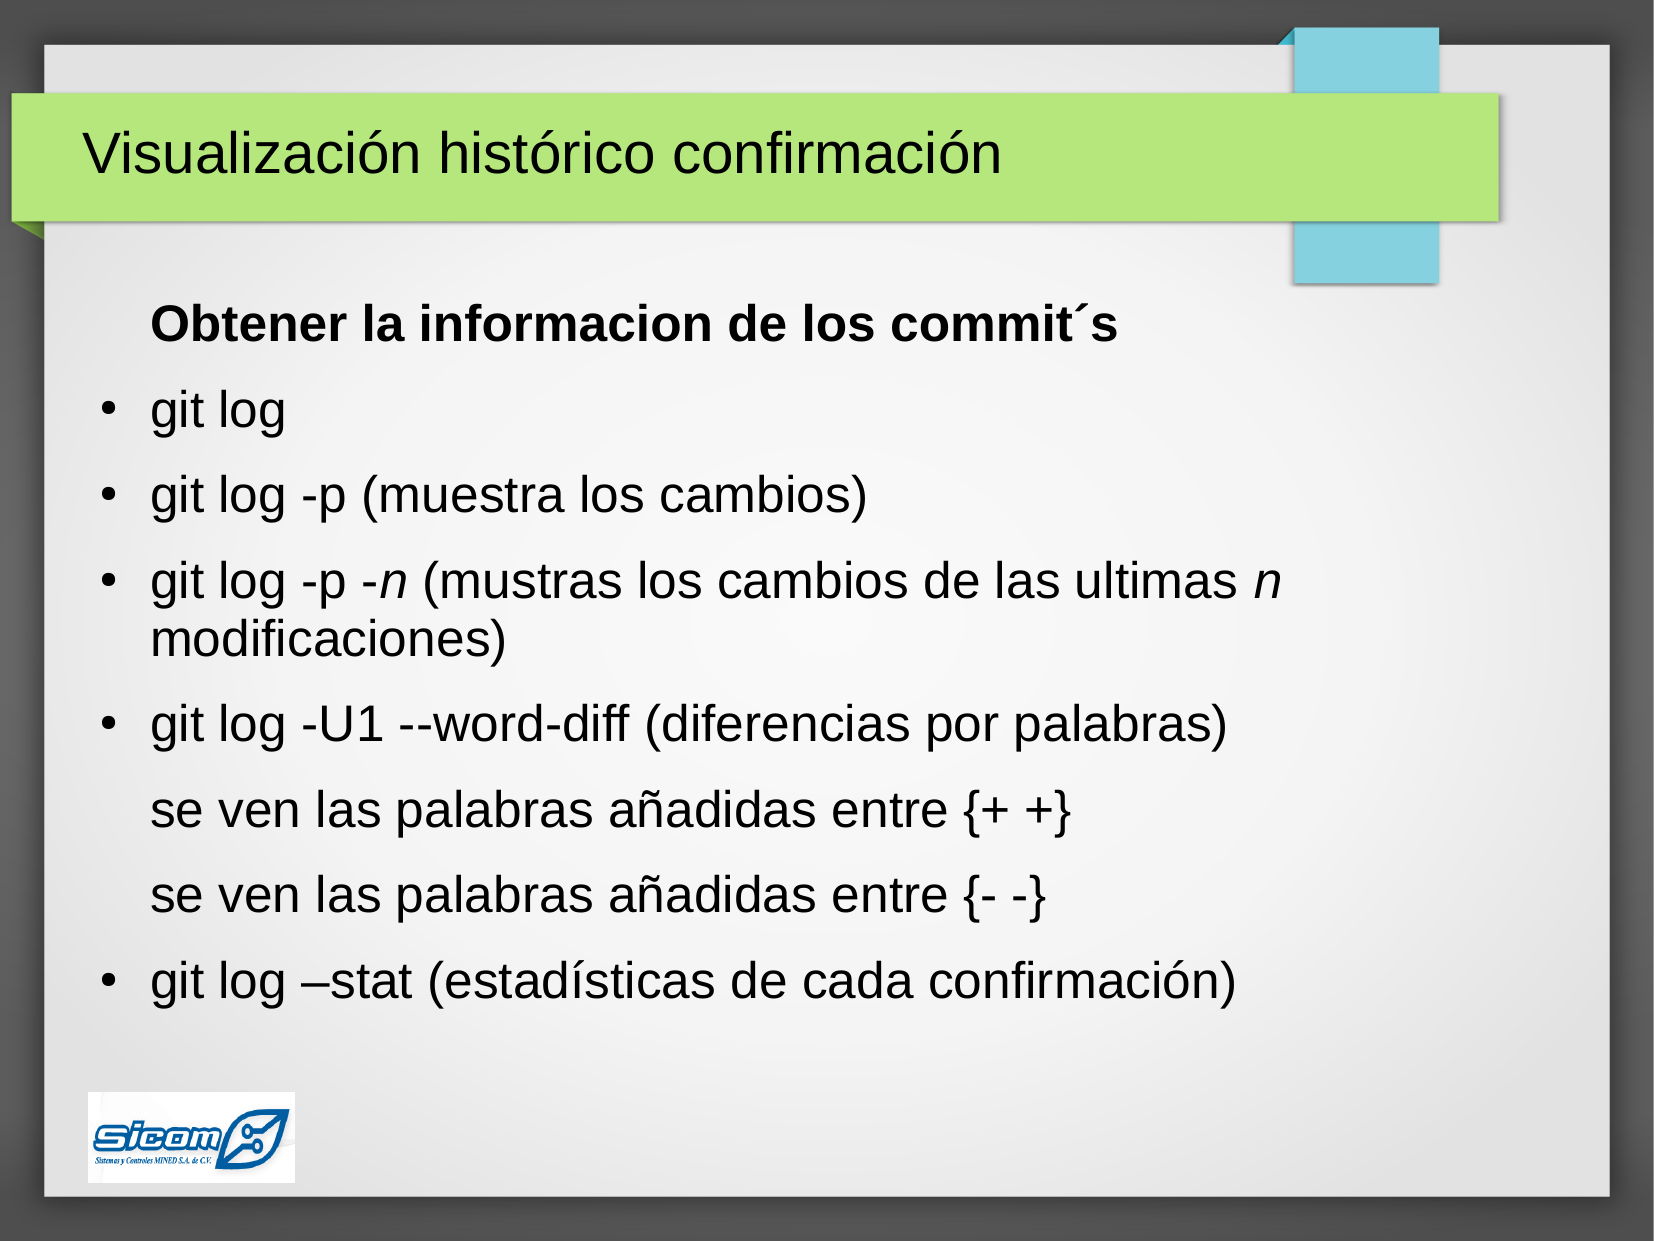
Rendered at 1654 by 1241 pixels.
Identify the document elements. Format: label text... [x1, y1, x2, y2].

title Visualización histórico confirmación [82, 94, 1264, 213]
picture [0, 0, 1654, 1241]
list Obtener la informacion de los commit´s git log git log -p (muestra los cambios) git log -p -n (mustras los cambios de las ultimas n modificaciones) git log -U1 --word-diff (diferencias por palabras) se ven las palabras añadidas entre {+ +} se ven las palabras añadidas entre {- -} git log –stat (estadísticas de cada confirmación) [82, 295, 1571, 1015]
